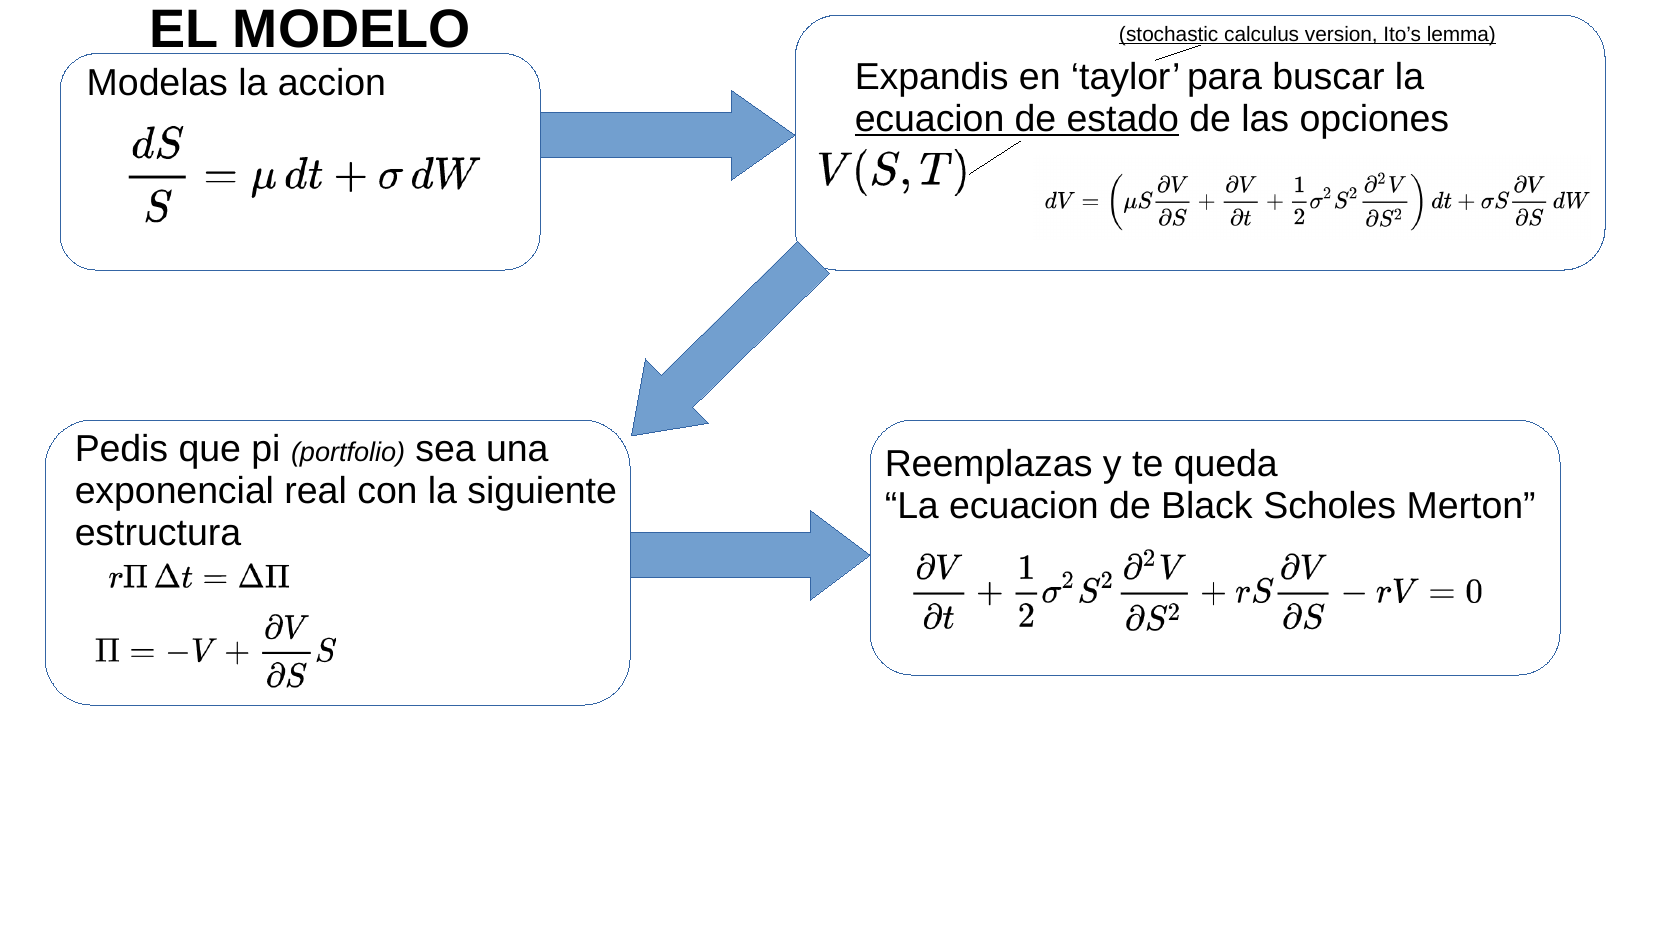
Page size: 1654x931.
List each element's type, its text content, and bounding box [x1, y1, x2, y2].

text_box [630, 510, 871, 601]
picture [810, 134, 970, 200]
text_box Reemplazas y te queda “La ecuacion de Black Scholes Merton” [870, 435, 1561, 576]
picture [885, 576, 1497, 646]
text_box Expandis en ‘taylor’ para buscar la ecuacion de estado de las opciones [840, 48, 1501, 147]
text_box (stochastic calculus version, Ito’s lemma) [1104, 16, 1511, 54]
picture [90, 111, 500, 248]
text_box EL MODELO [135, 0, 946, 67]
text_box [631, 241, 830, 436]
text_box [540, 90, 796, 181]
text_box Pedis que pi (portfolio) sea una exponencial real con la siguiente estructura [60, 420, 751, 561]
picture [76, 552, 346, 696]
picture [1033, 155, 1591, 241]
text_box Modelas la accion [71, 53, 732, 111]
